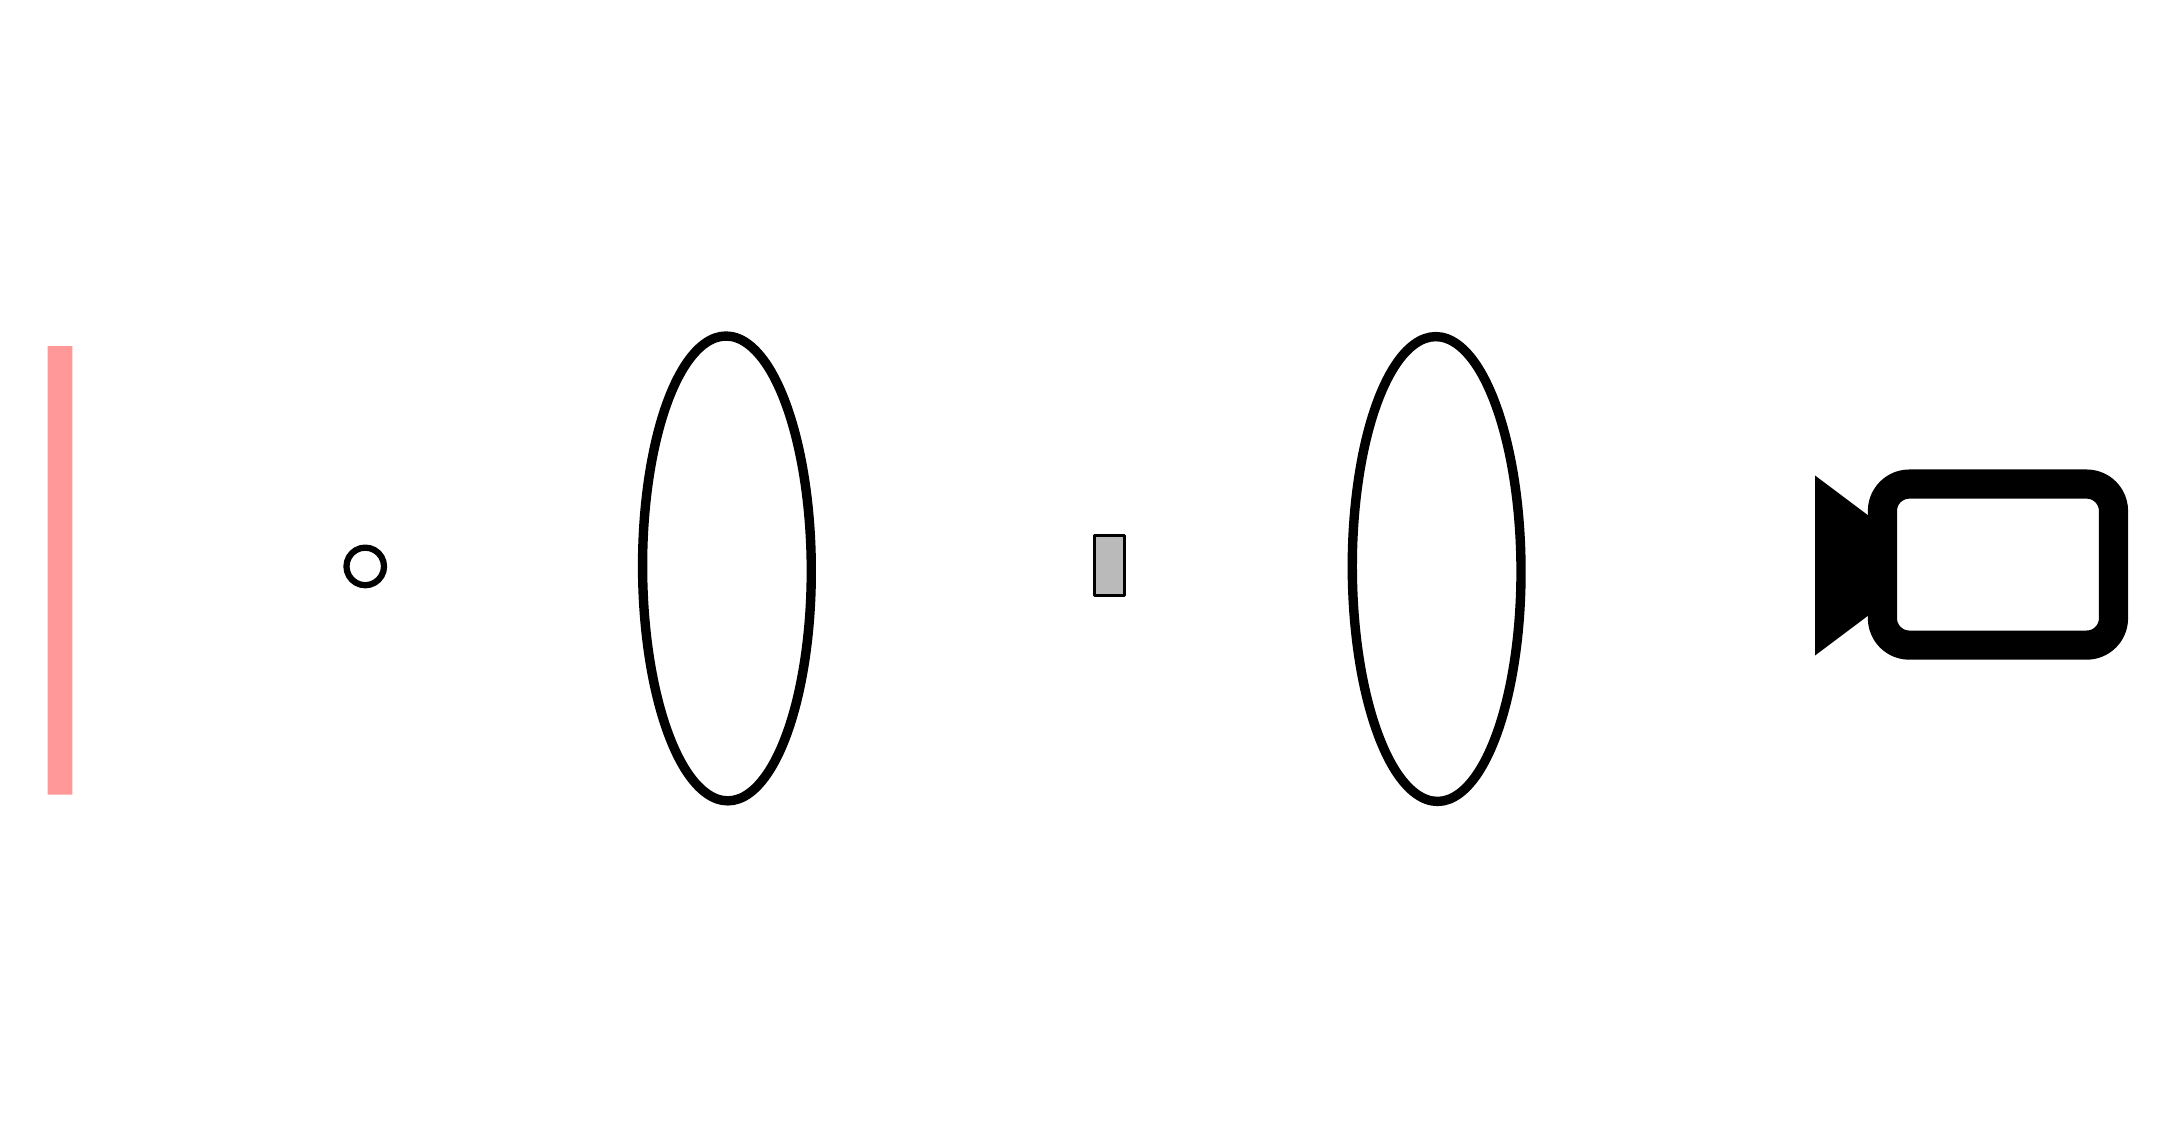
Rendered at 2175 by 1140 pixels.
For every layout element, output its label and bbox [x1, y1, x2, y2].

text_box [1352, 336, 1522, 802]
text_box [1094, 535, 1125, 596]
text_box [642, 336, 812, 801]
text_box [1882, 484, 2114, 646]
text_box [1815, 475, 1876, 656]
